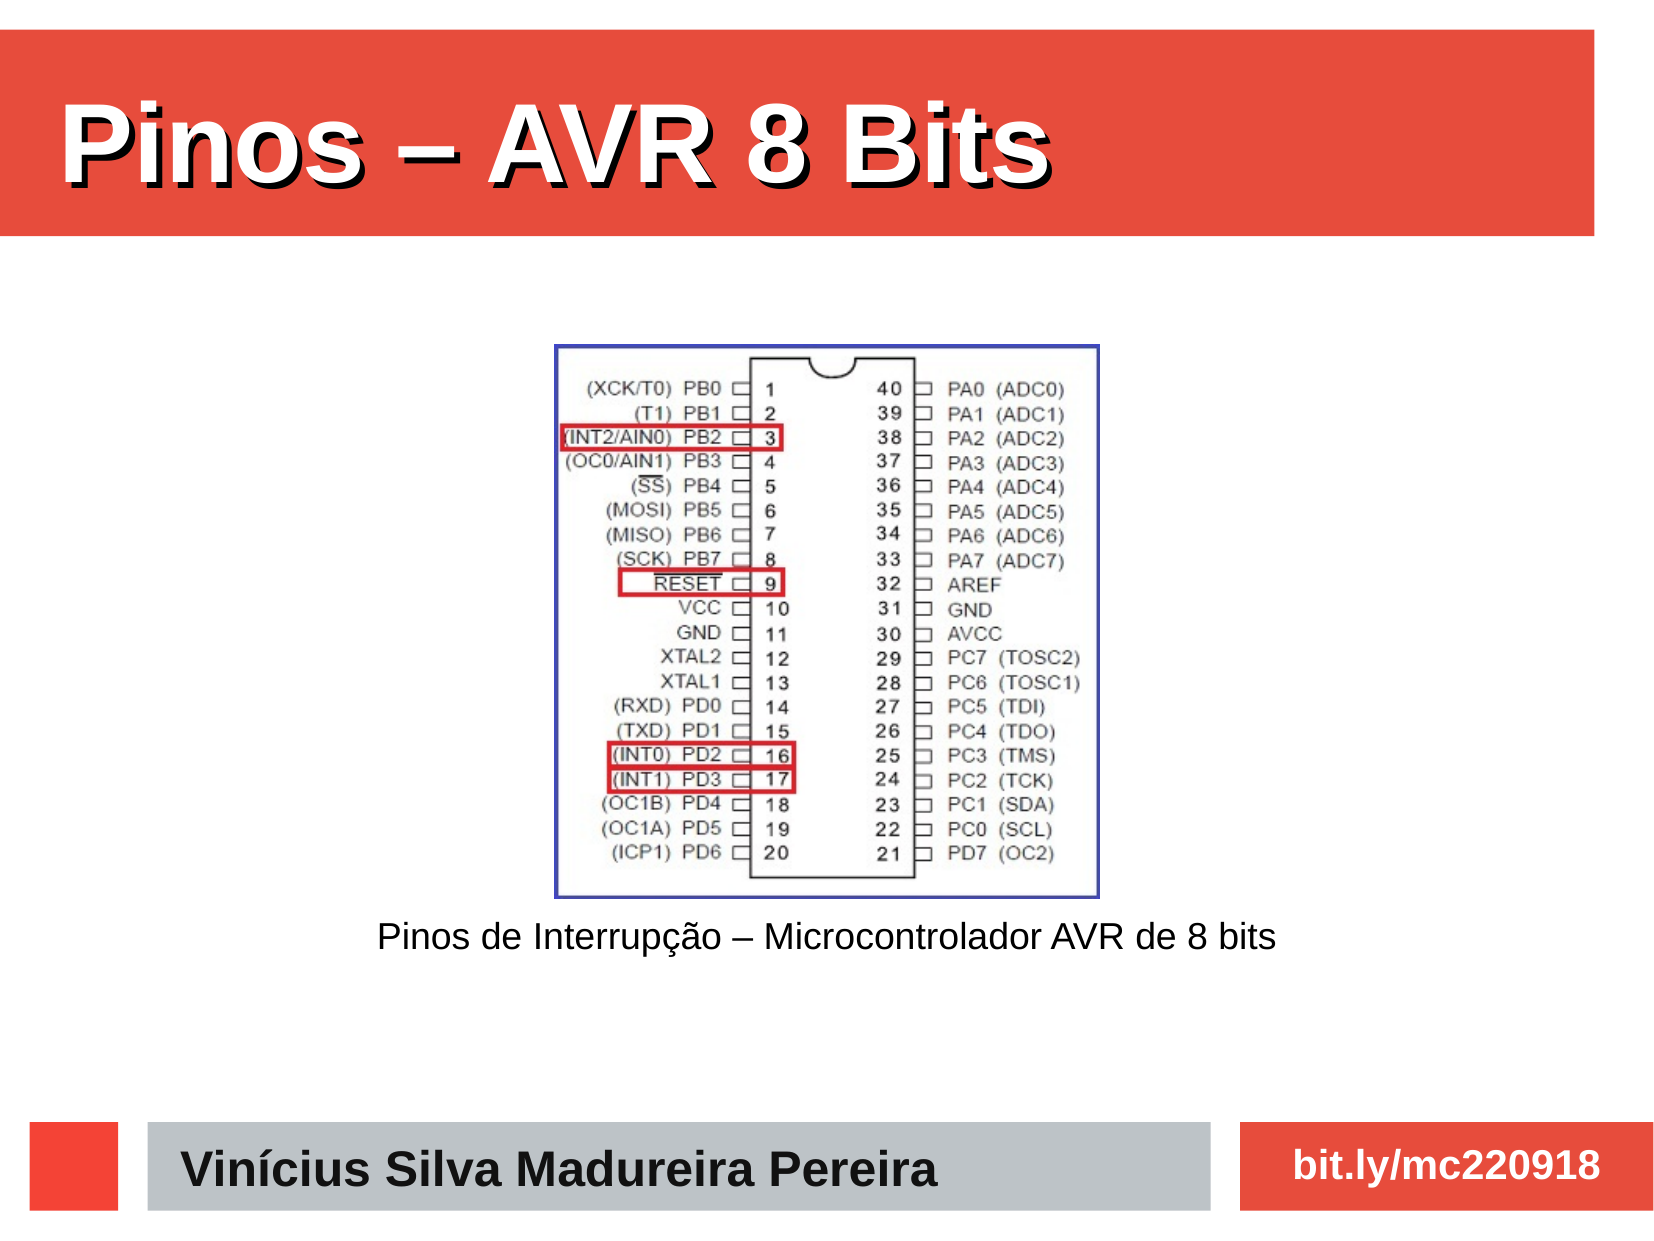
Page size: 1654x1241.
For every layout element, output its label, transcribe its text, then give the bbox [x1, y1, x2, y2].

picture [554, 344, 1100, 899]
title Pinos – AVR 8 Bits [59, 59, 1595, 207]
text_box Vinícius Silva Madureira Pereira [165, 1133, 1170, 1205]
text_box bit.ly/mc220918 [1228, 1133, 1654, 1205]
